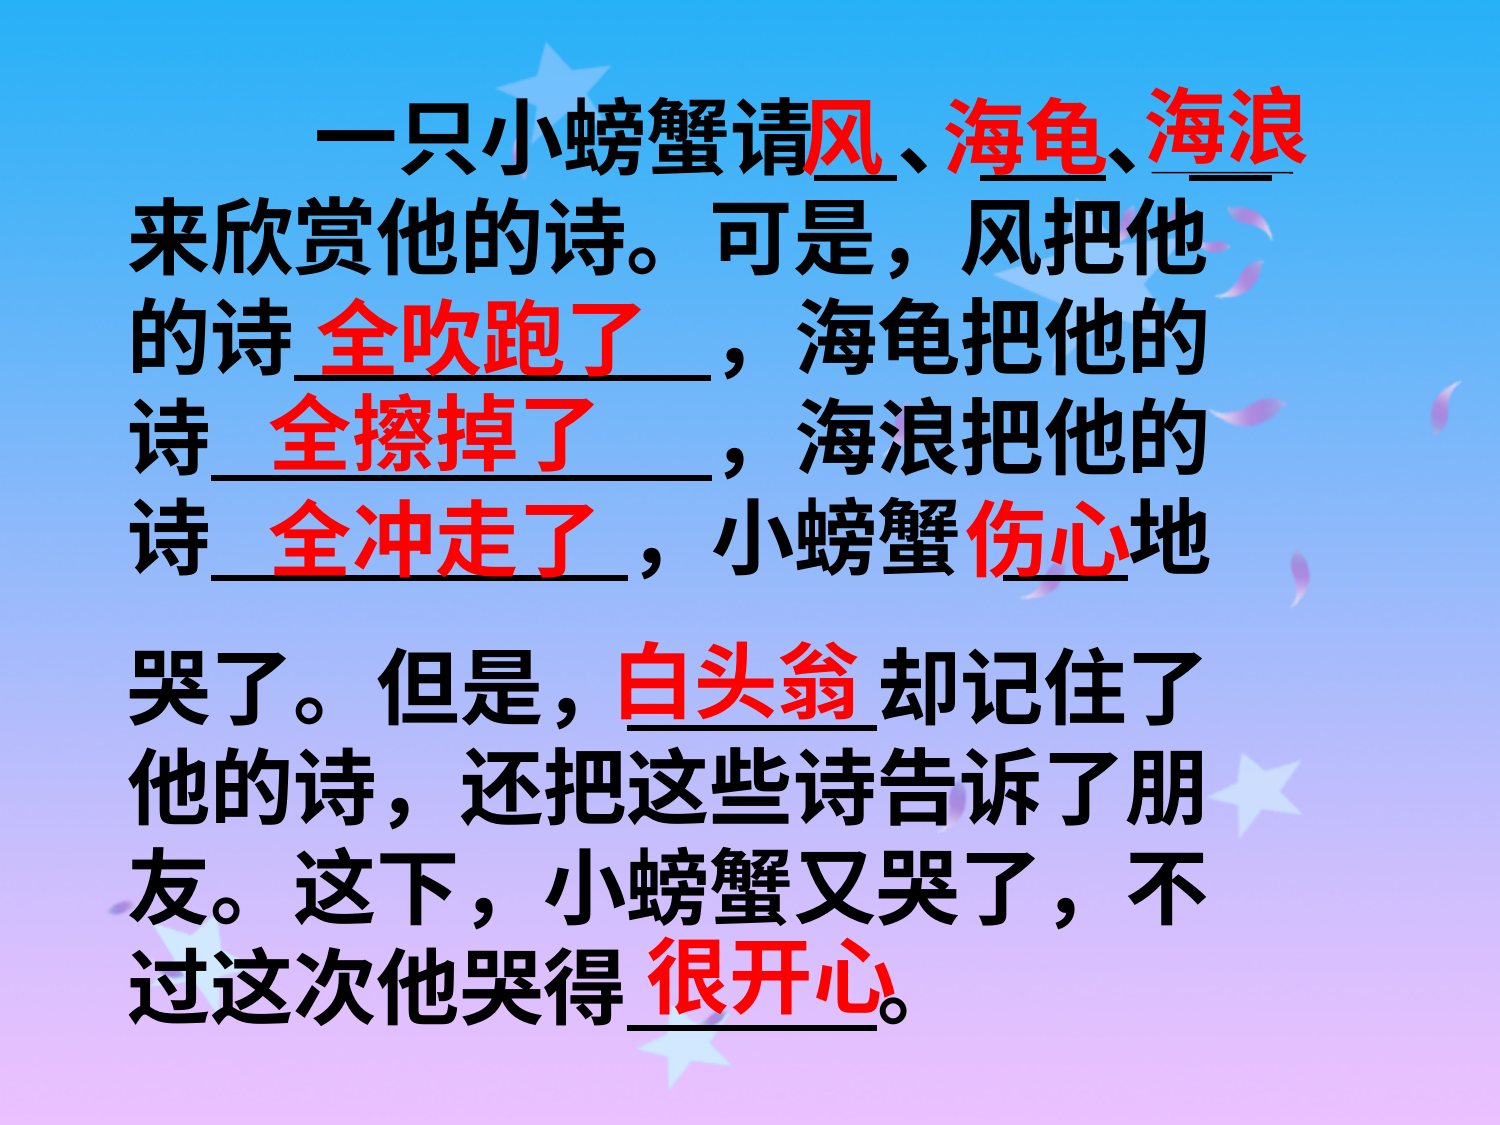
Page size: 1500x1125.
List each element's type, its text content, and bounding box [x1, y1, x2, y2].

text_box 白头翁 [596, 621, 963, 737]
text_box 很开心 [631, 916, 998, 1033]
text_box 全擦掉了 [253, 373, 691, 489]
text_box 风 [785, 78, 940, 194]
text_box 一只小螃蟹请 、 、 来欣赏他的诗。可是，风把他的诗 ，海龟把他的诗 ，海浪把他的诗 ，小螃蟹 地 哭了。但是， 却记住了他的诗，还把这些诗告诉了朋友。这下，小螃蟹又哭了，不过这次他哭得 。 [112, 78, 1294, 1044]
text_box 海浪 [1128, 66, 1329, 182]
text_box 海龟 [940, 78, 1176, 194]
text_box 全冲走了 [253, 489, 691, 595]
text_box 全吹跑了 [301, 278, 739, 395]
text_box 伤心 [950, 479, 1317, 595]
